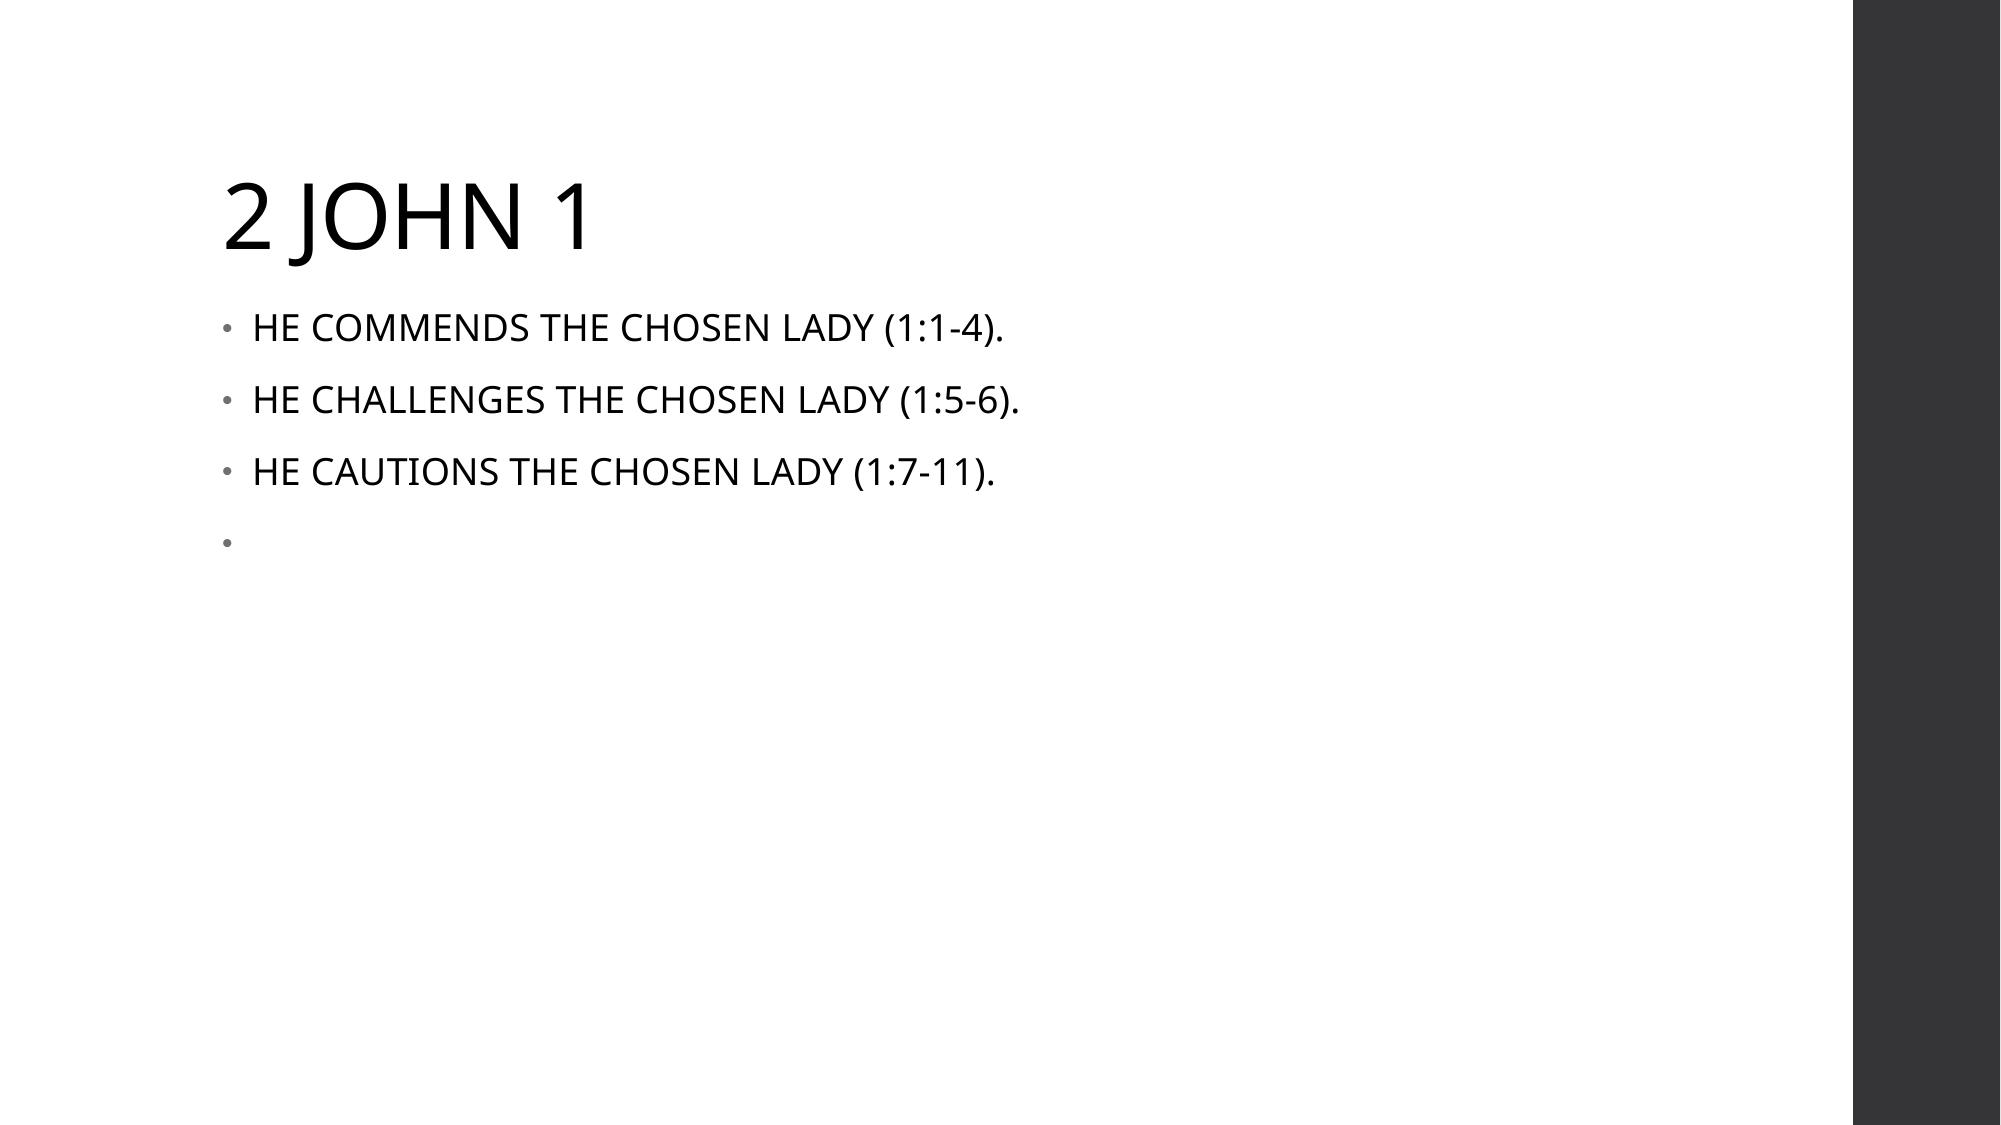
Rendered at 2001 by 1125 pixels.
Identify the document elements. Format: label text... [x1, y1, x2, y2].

list HE COMMENDS THE CHOSEN LADY (1:1-4). HE CHALLENGES THE CHOSEN LADY (1:5-6). HE CAUTIONS THE CHOSEN LADY (1:7-11). [206, 299, 1617, 1014]
title 2 JOHN 1 [206, 60, 1797, 278]
